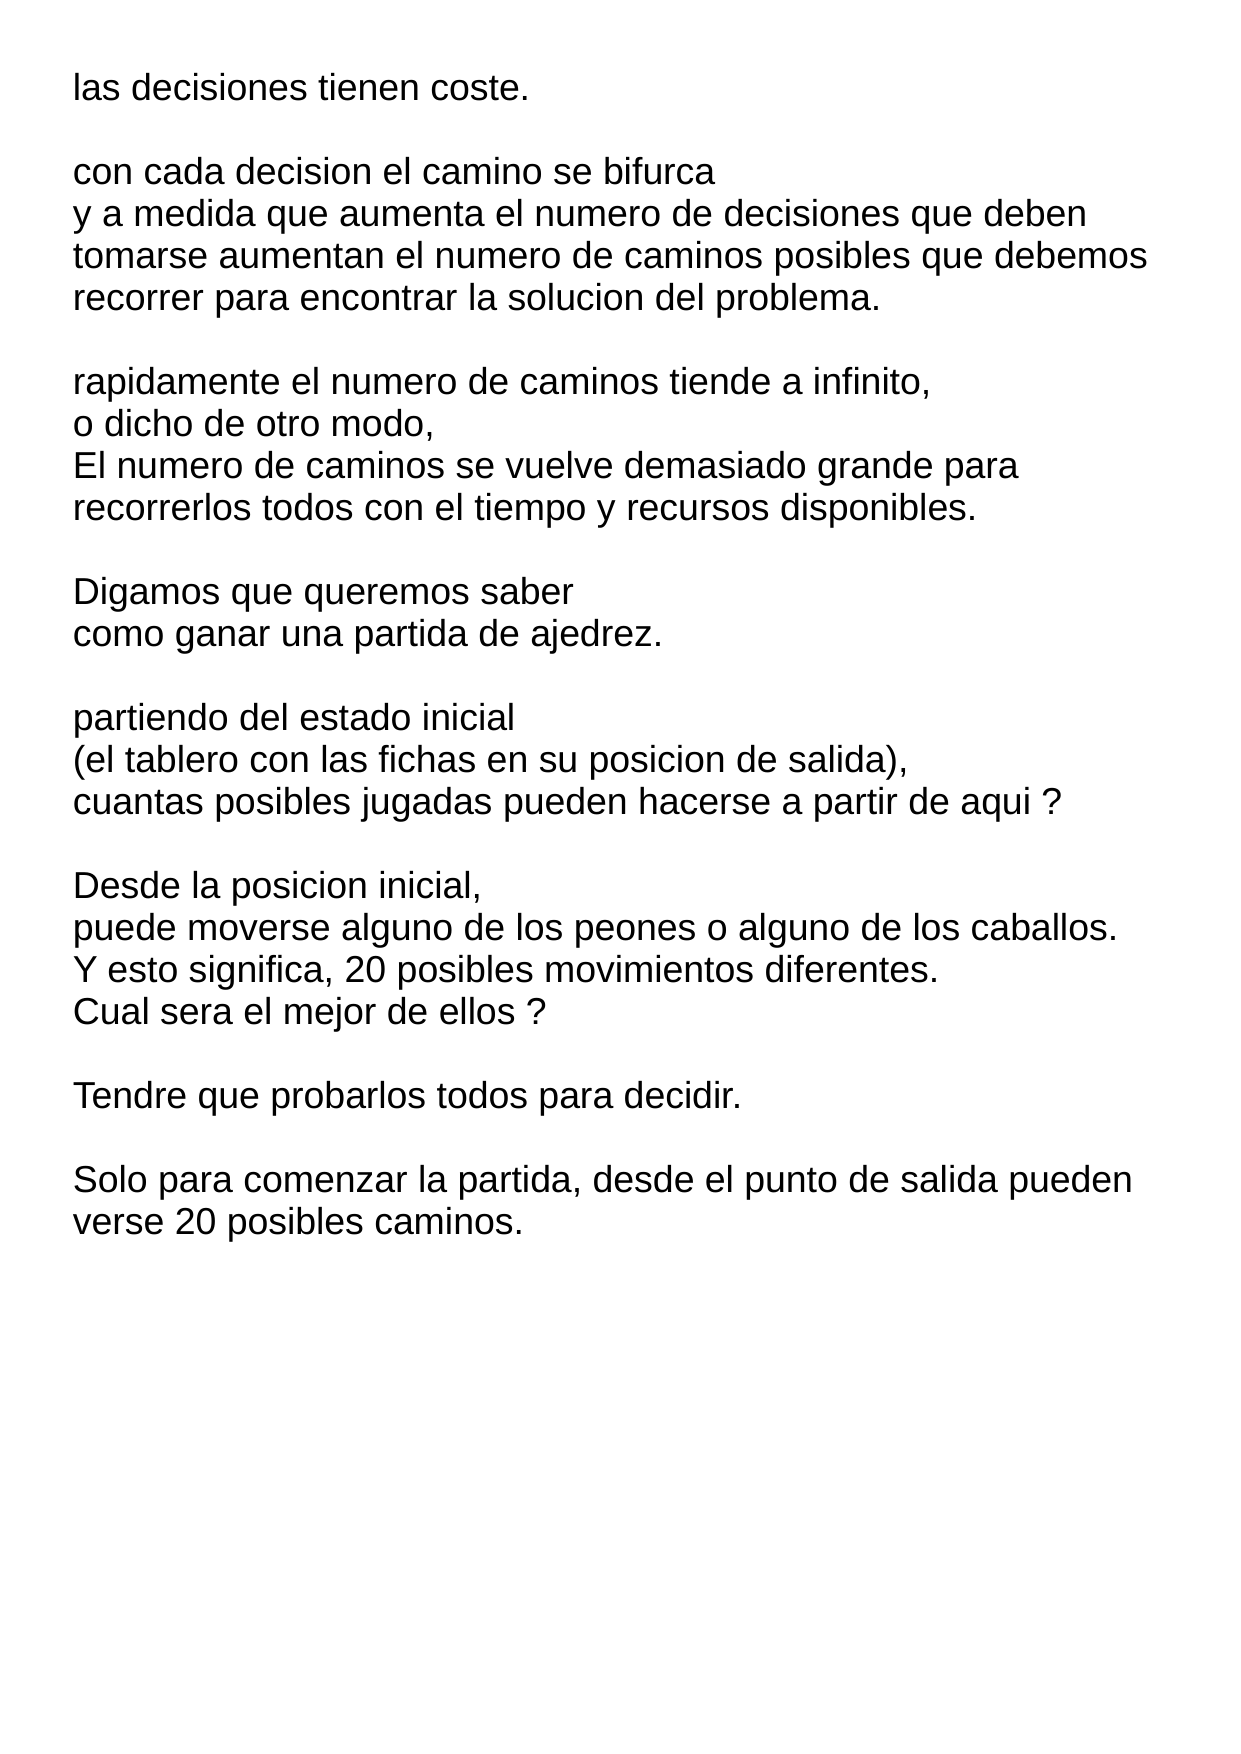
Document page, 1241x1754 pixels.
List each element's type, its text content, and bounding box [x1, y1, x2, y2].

text_box las decisiones tienen coste. con cada decision el camino se bifurca y a medida que aumenta el numero de decisiones que deben tomarse aumentan el numero de caminos posibles que debemos recorrer para encontrar la solucion del problema. rapidamente el numero de caminos tiende a infinito, o dicho de otro modo, El numero de caminos se vuelve demasiado grande para recorrerlos todos con el tiempo y recursos disponibles. Digamos que queremos saber como ganar una partida de ajedrez. partiendo del estado inicial (el tablero con las fichas en su posicion de salida), cuantas posibles jugadas pueden hacerse a partir de aqui ? Desde la posicion inicial, puede moverse alguno de los peones o alguno de los caballos. Y esto significa, 20 posibles movimientos diferentes. Cual sera el mejor de ellos ? Tendre que probarlos todos para decidir. Solo para comenzar la partida, desde el punto de salida pueden verse 20 posibles caminos. [58, 59, 1170, 1250]
